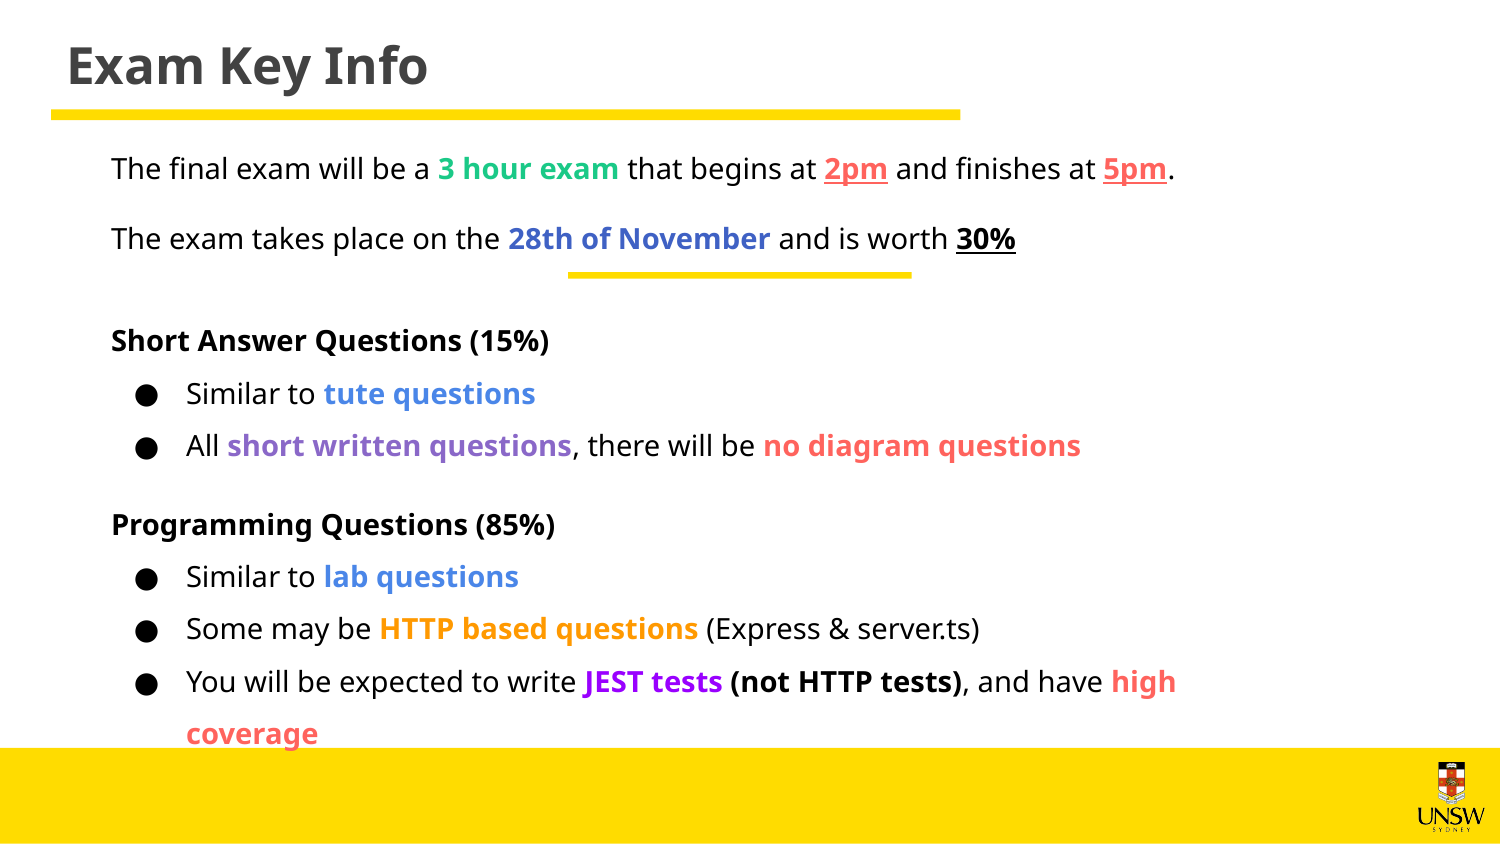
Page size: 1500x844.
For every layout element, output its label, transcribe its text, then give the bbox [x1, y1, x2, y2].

text_box Programming Questions (85%) Similar to lab questions Some may be HTTP based questions (Express & server.ts) You will be expected to write JEST tests (not HTTP tests), and have high coverage [96, 473, 1199, 766]
picture [1418, 762, 1485, 832]
text_box [51, 109, 961, 121]
text_box Exam Key Info [51, 14, 1449, 115]
text_box Short Answer Questions (15%) Similar to tute questions All short written questions, there will be no diagram questions [96, 290, 1199, 473]
text_box The final exam will be a 3 hour exam that begins at 2pm and finishes at 5pm. The exam takes place on the 28th of November and is worth 30% [96, 135, 1384, 271]
text_box [568, 272, 912, 279]
